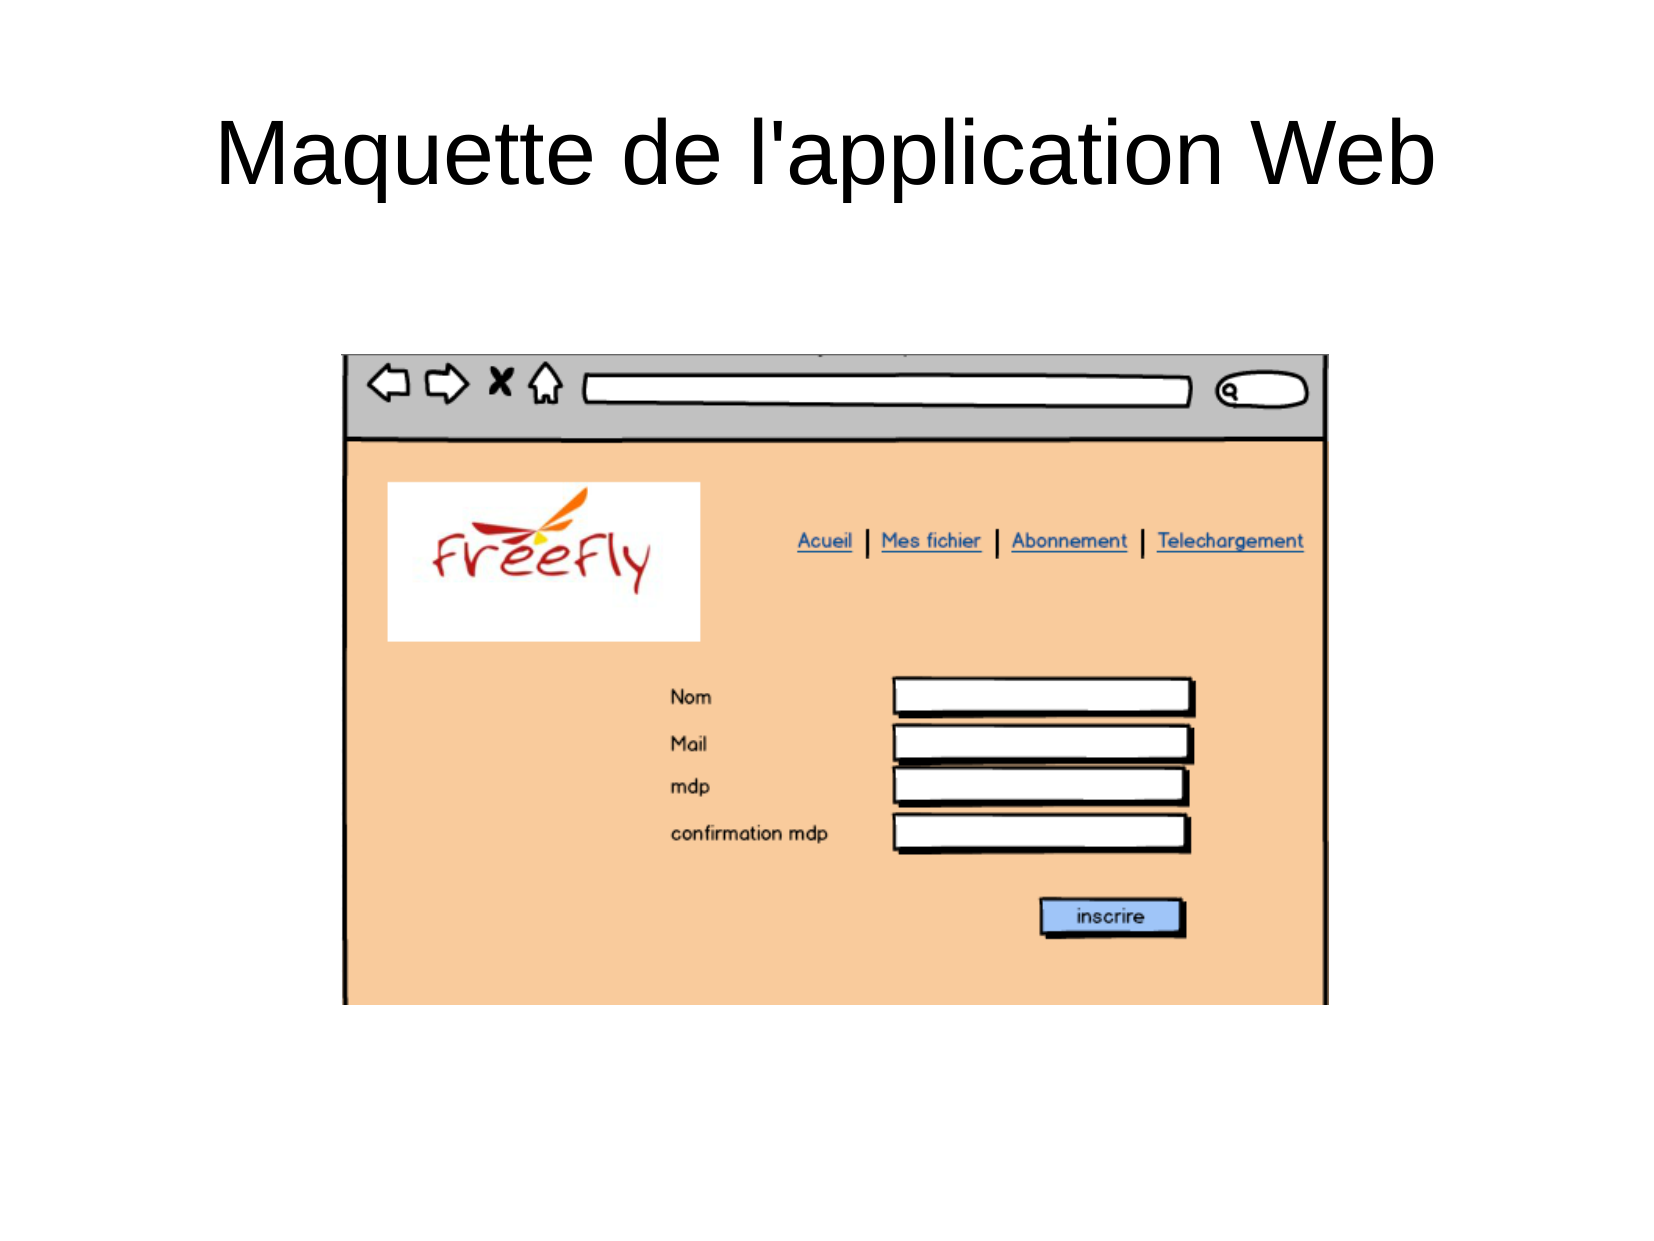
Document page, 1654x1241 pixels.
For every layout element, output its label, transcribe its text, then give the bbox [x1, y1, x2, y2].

title Maquette de l'application Web [82, 49, 1571, 257]
picture [341, 354, 1329, 1005]
